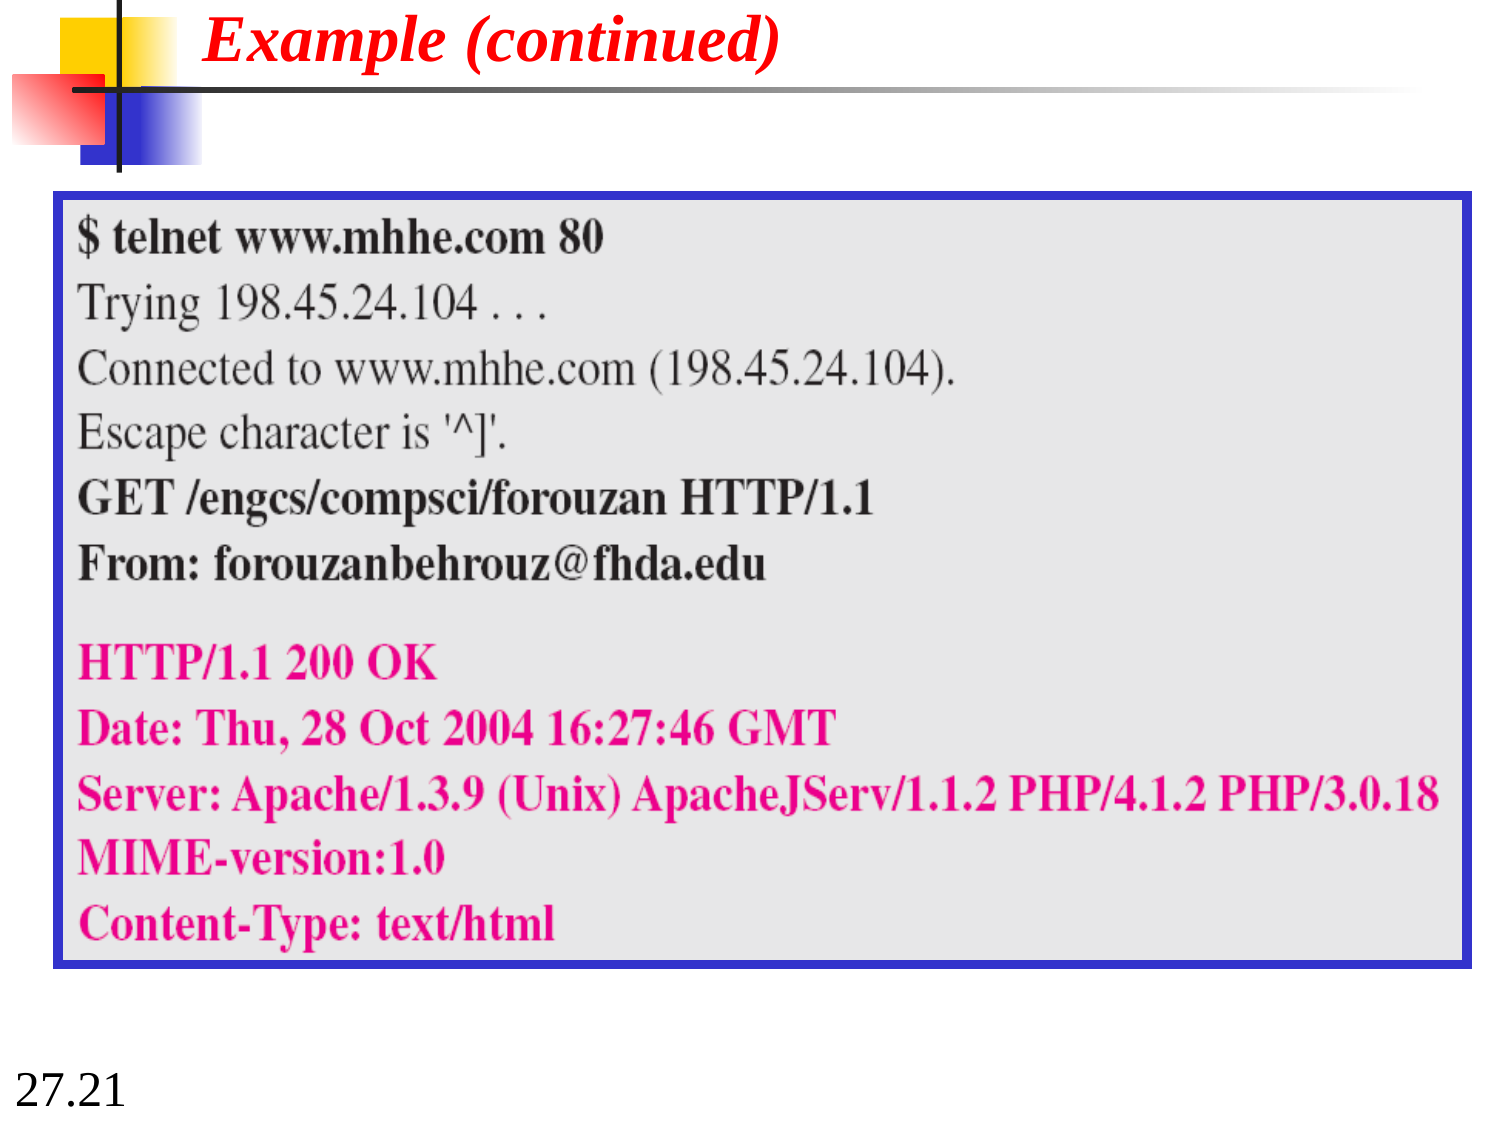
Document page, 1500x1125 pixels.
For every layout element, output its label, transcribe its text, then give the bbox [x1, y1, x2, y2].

text_box [12, 0, 1423, 173]
text_box Example (continued) [187, 0, 799, 83]
picture [62, 200, 1463, 960]
